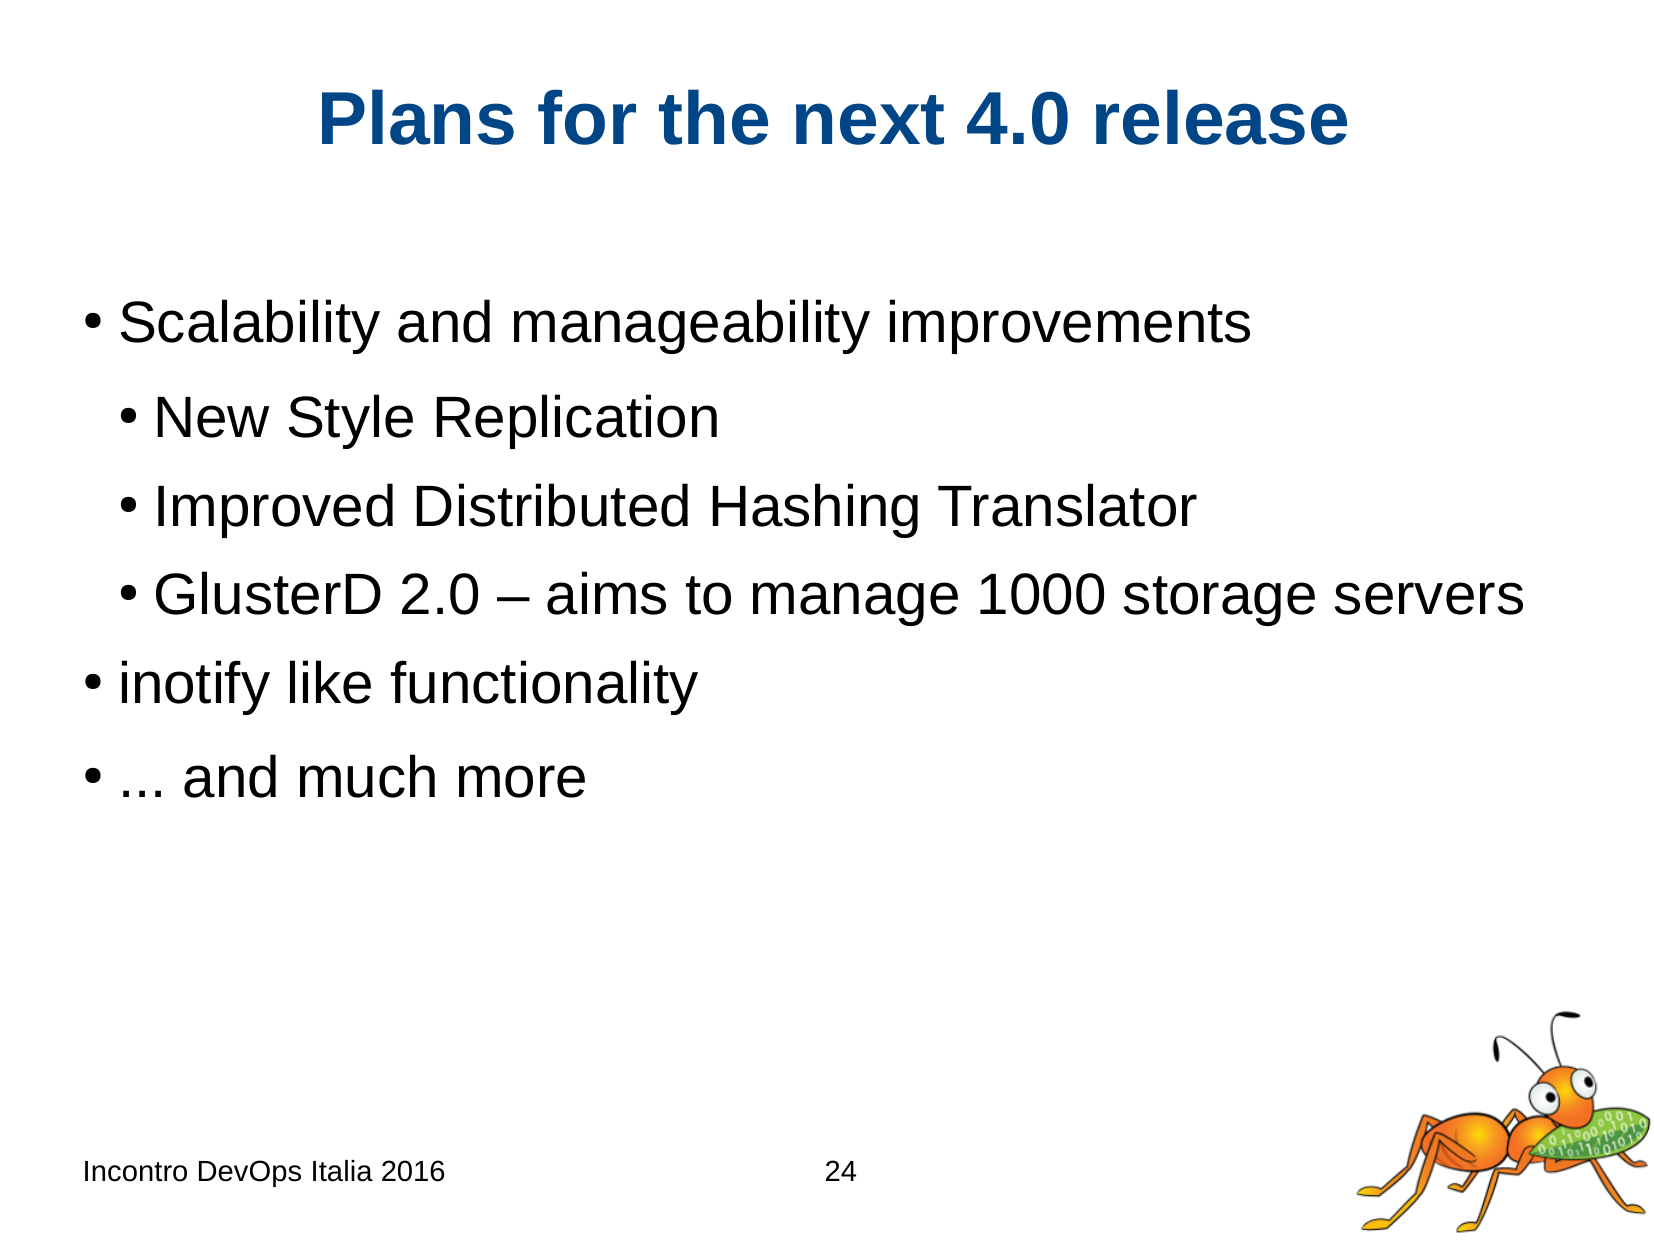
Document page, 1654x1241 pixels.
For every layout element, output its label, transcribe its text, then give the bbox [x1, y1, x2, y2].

list Scalability and manageability improvements New Style Replication Improved Distributed Hashing Translator GlusterD 2.0 – aims to manage 1000 storage servers inotify like functionality ... and much more [82, 290, 1571, 1010]
picture [1353, 1009, 1654, 1235]
title Plans for the next 4.0 release [90, 15, 1579, 223]
